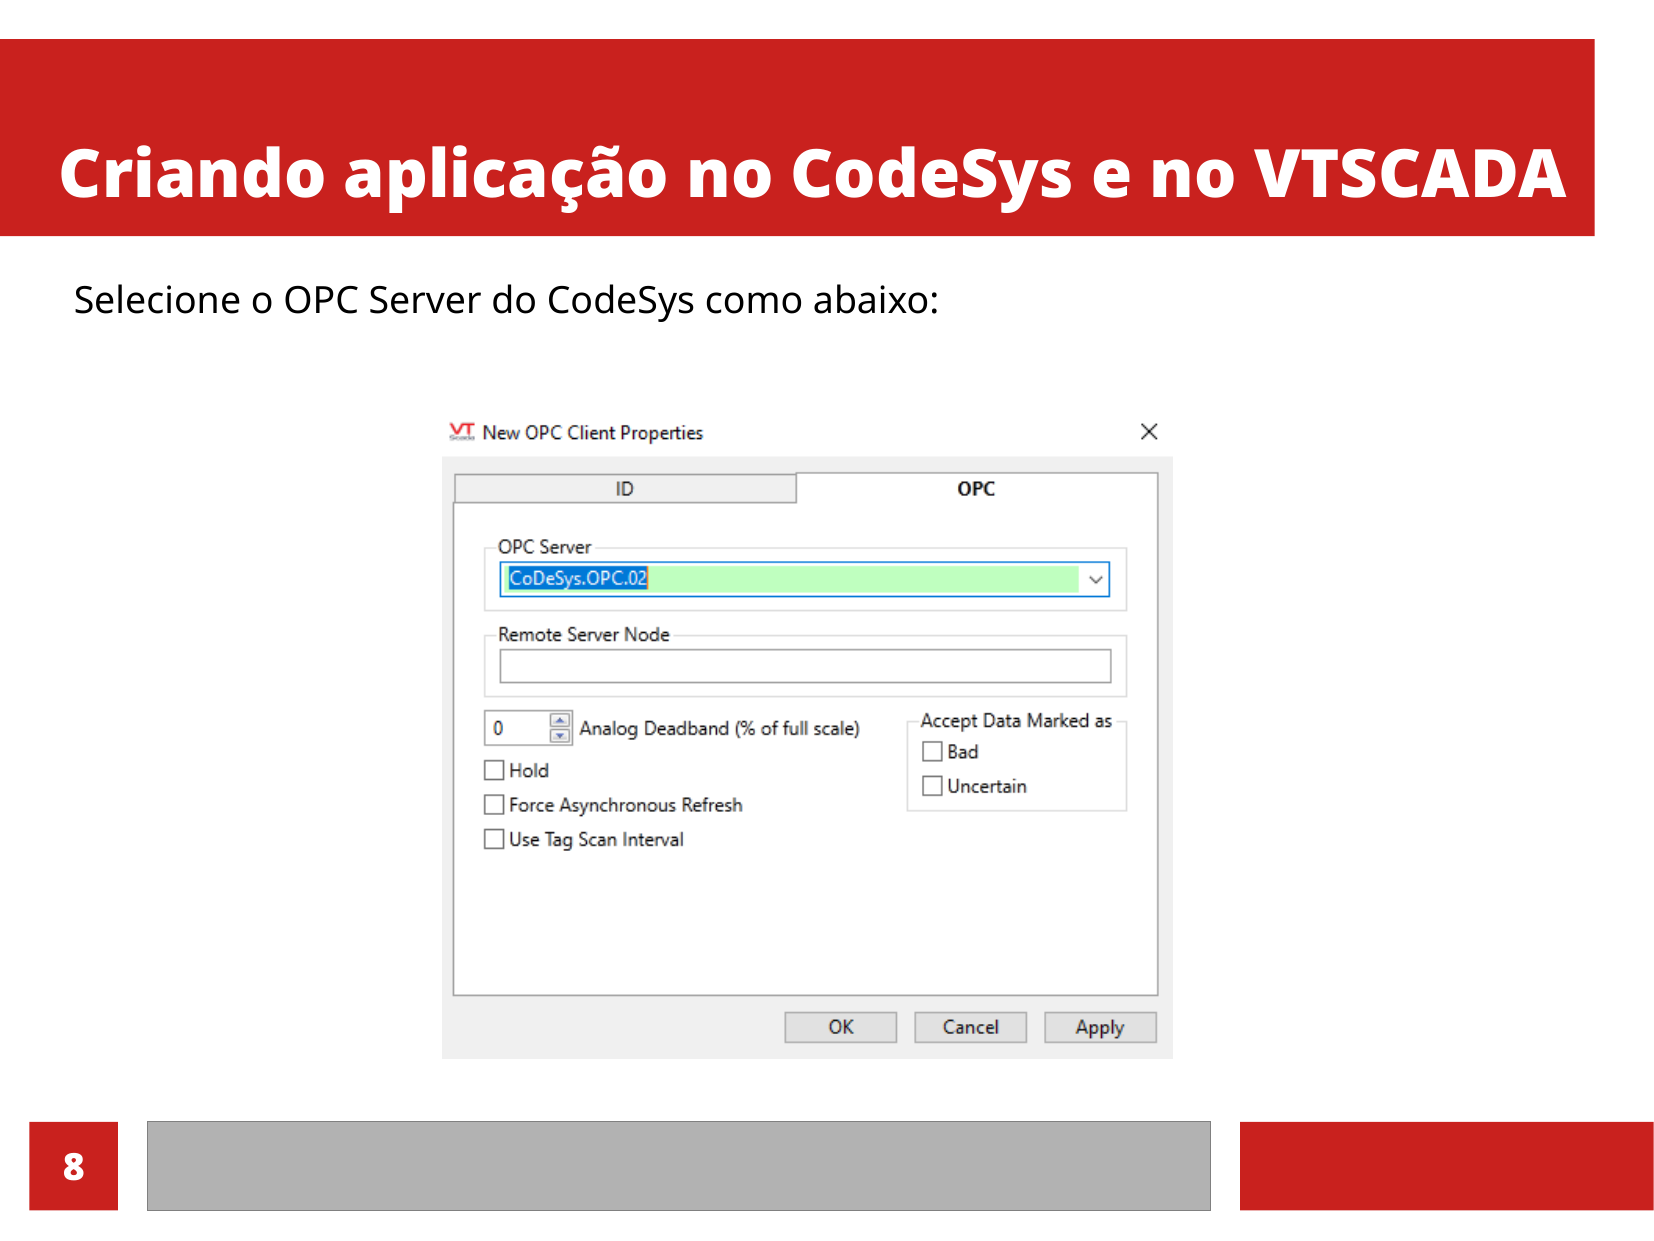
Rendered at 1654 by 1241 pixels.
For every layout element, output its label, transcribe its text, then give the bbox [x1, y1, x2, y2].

text_box Selecione o OPC Server do CodeSys como abaixo: [59, 265, 1595, 328]
picture [442, 413, 1173, 1059]
title Criando aplicação no CodeSys e no VTSCADA [58, 58, 1595, 217]
